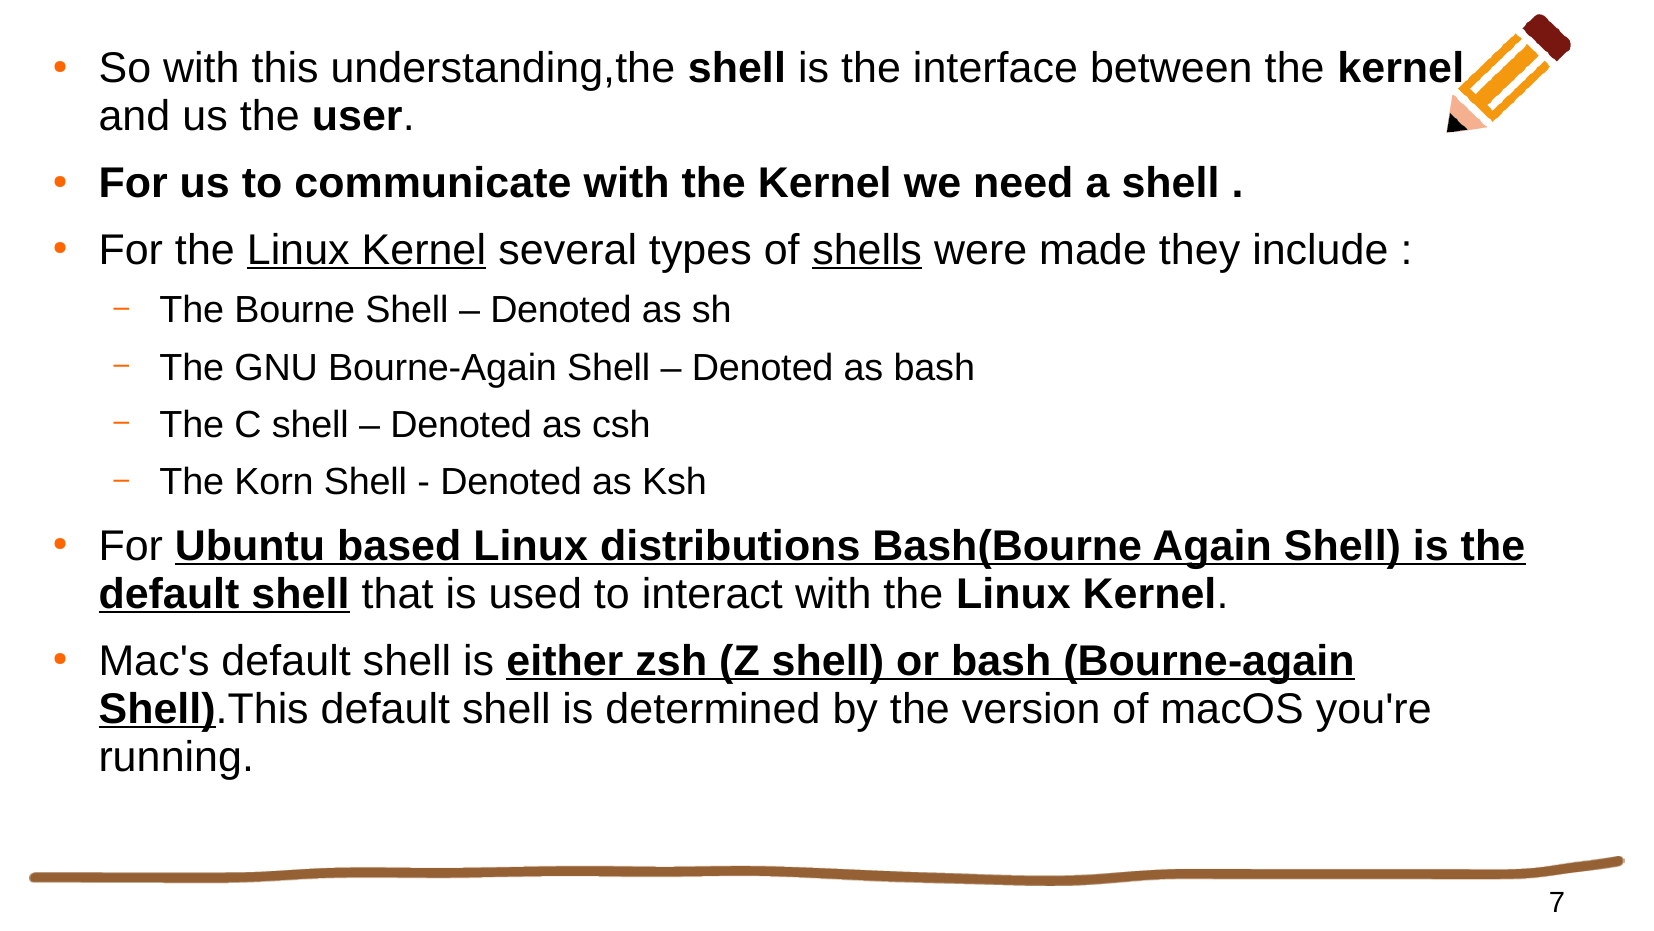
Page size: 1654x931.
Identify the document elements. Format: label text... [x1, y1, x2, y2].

picture [1446, 14, 1571, 43]
picture [29, 856, 1625, 886]
list So with this understanding,the shell is the interface between the kernel and us the user. For us to communicate with the Kernel we need a shell . For the Linux Kernel several types of shells were made they include : The Bourne Shell – Denoted as sh The GNU Bourne-Again Shell – Denoted as bash The C shell – Denoted as csh The Korn Shell - Denoted as Ksh For Ubuntu based Linux distributions Bash(Bourne Again Shell) is the default shell that is used to interact with the Linux Kernel. Mac's default shell is either zsh (Z shell) or bash (Bourne-again Shell).This default shell is determined by the version of macOS you're running. [37, 43, 1576, 788]
